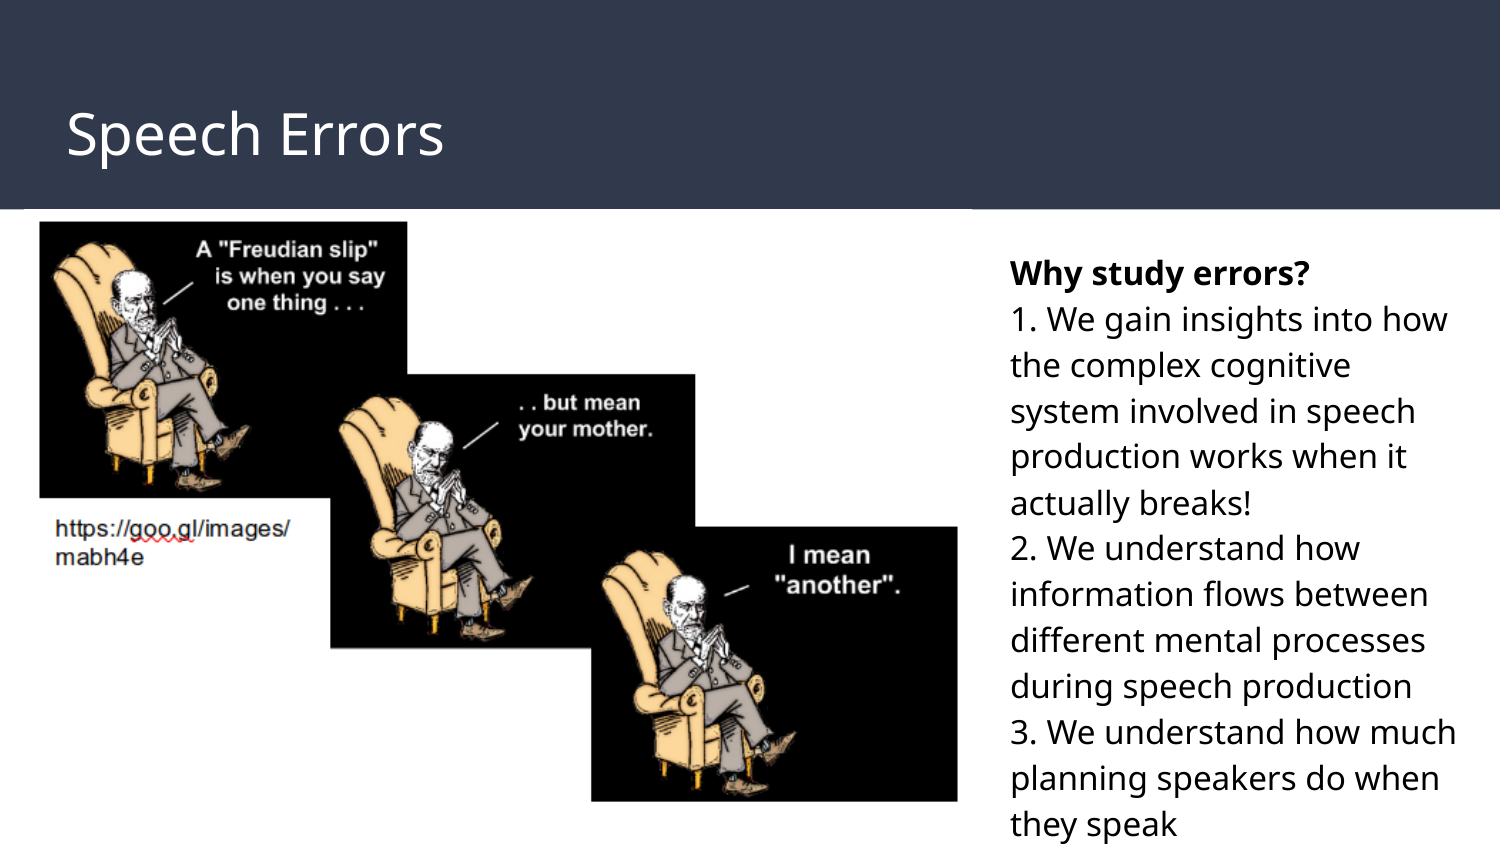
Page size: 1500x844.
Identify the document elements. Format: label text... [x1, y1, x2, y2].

text_box Why study errors? 1. We gain insights into how the complex cognitive system involved in speech production works when it actually breaks! 2. We understand how information flows between different mental processes during speech production 3. We understand how much planning speakers do when they speak [994, 231, 1482, 826]
picture [24, 209, 972, 819]
title Speech Errors [51, 82, 1449, 185]
